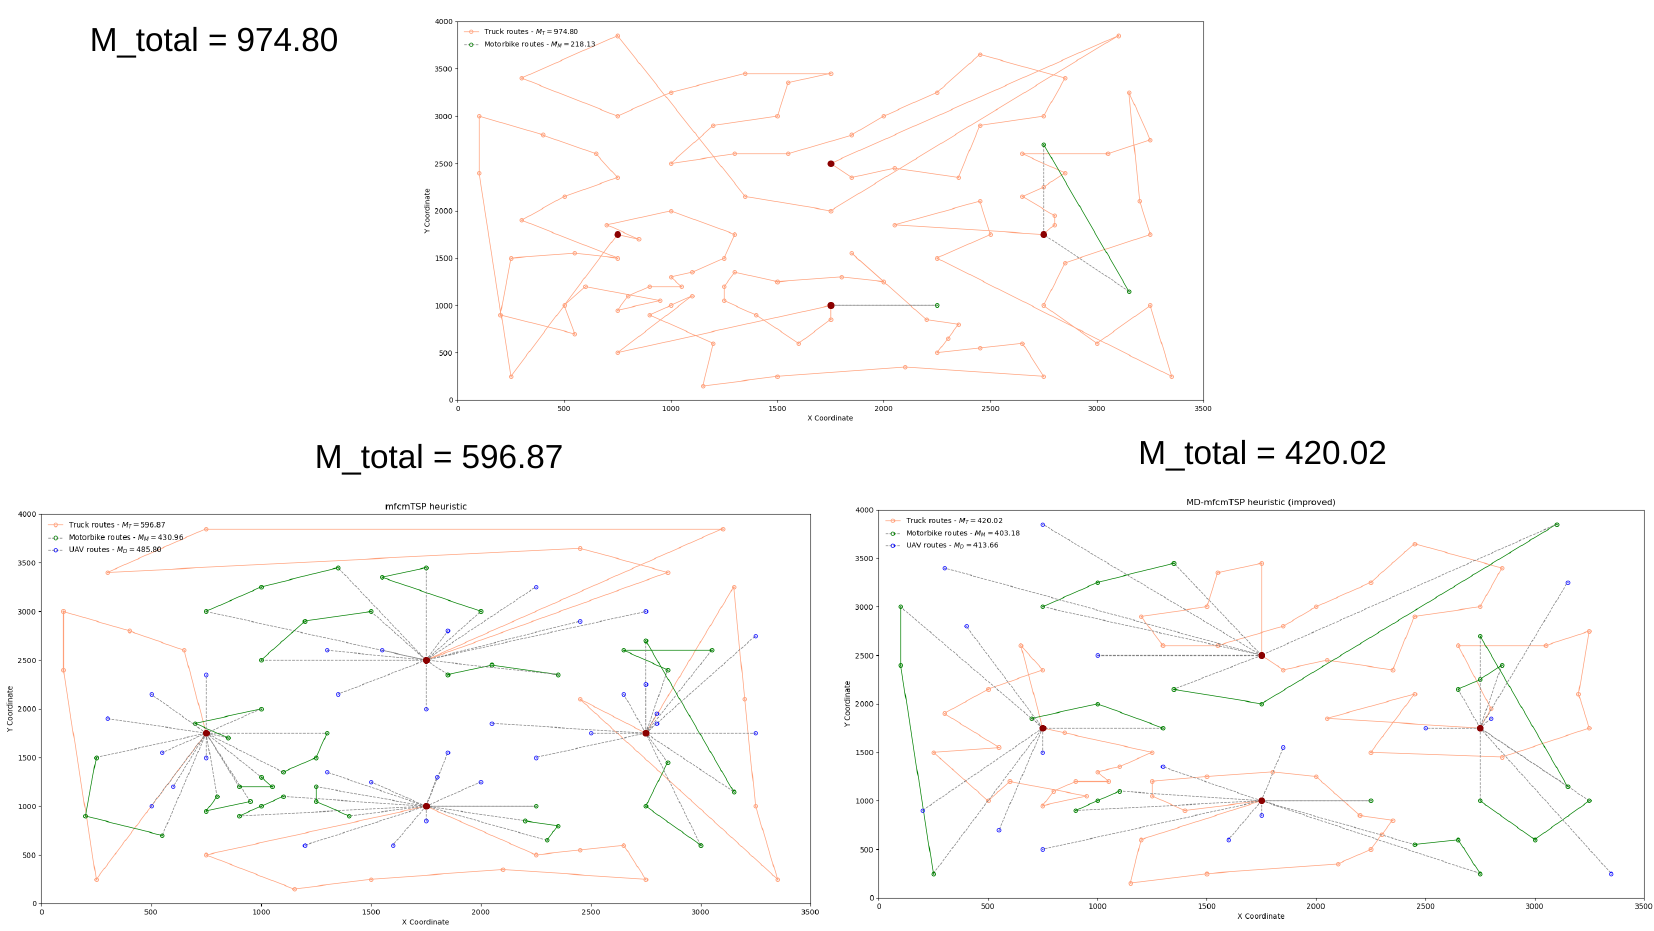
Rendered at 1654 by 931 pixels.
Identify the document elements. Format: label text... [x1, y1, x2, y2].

picture [0, 487, 1654, 931]
text_box M_total = 596.87 [300, 430, 638, 488]
text_box M_total = 974.80 [75, 13, 413, 76]
picture [412, 0, 1238, 450]
text_box M_total = 420.02 [1123, 426, 1462, 479]
